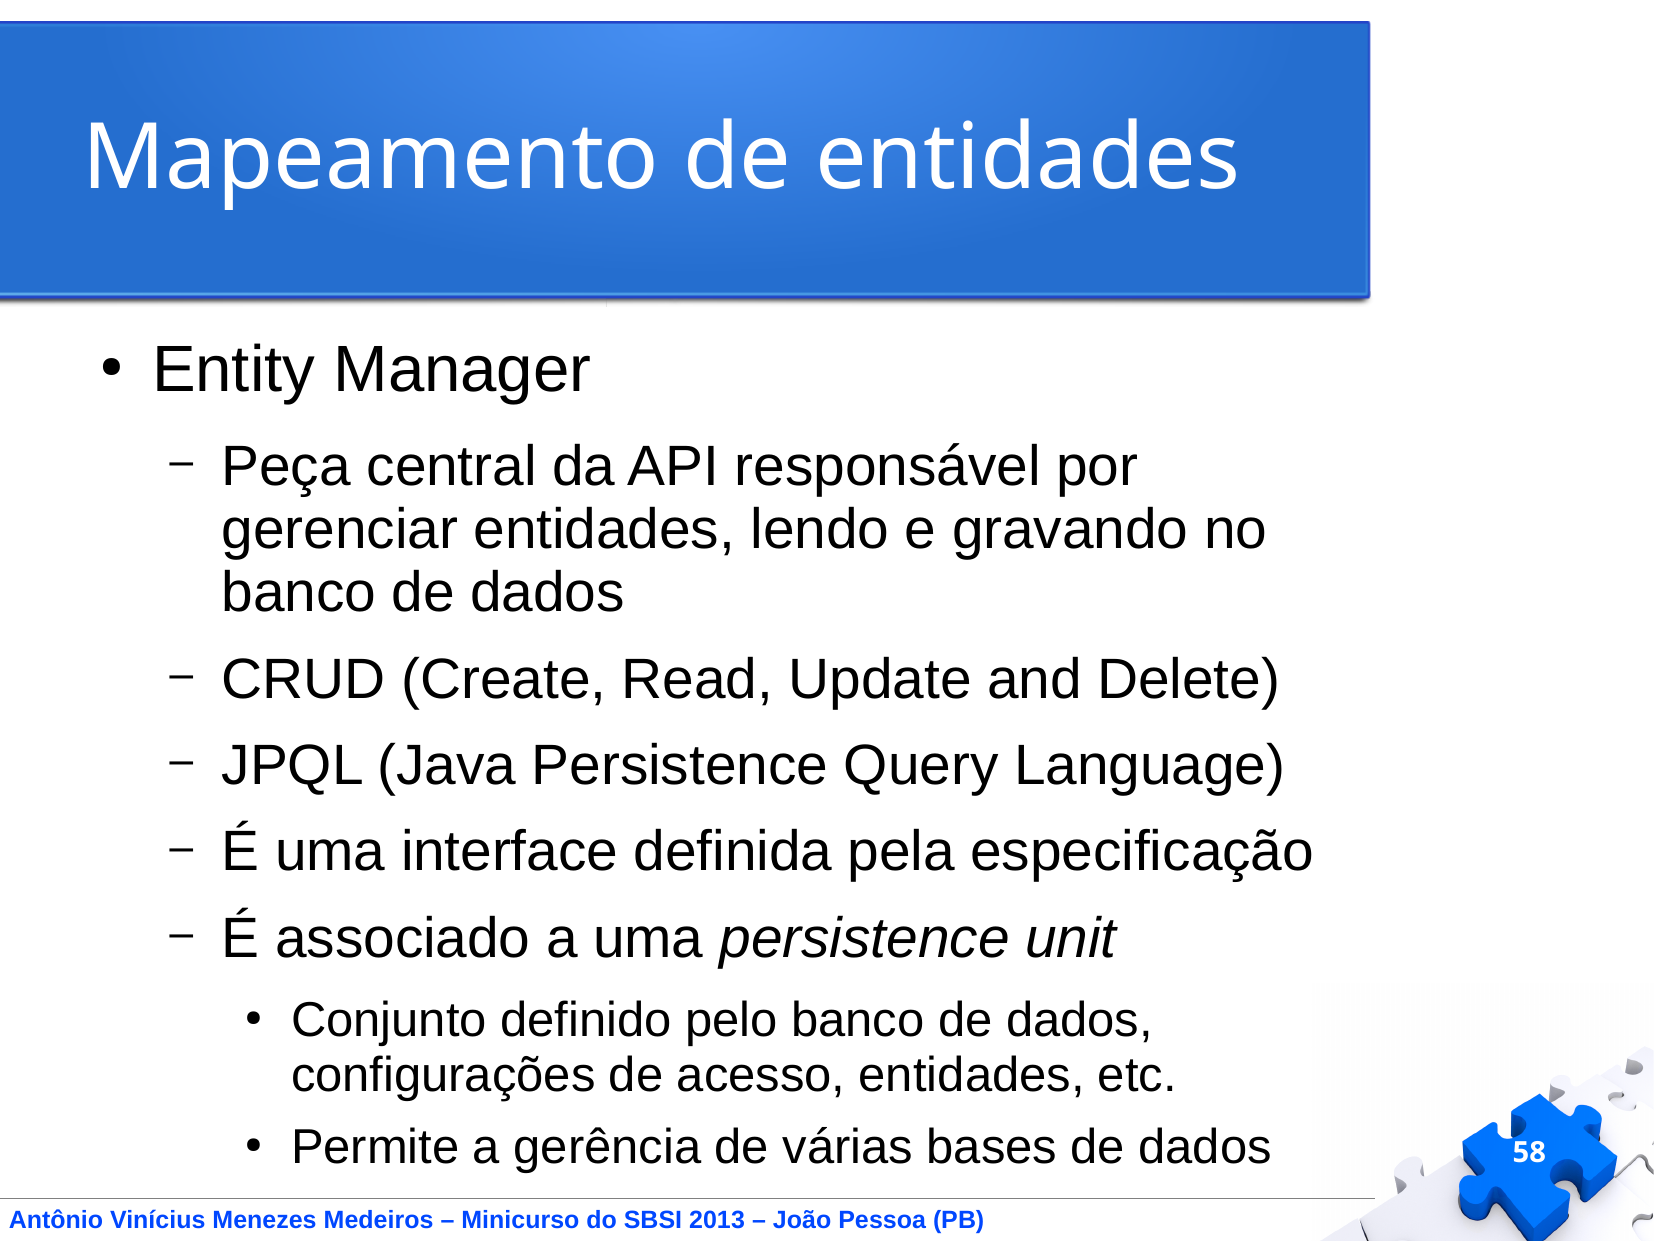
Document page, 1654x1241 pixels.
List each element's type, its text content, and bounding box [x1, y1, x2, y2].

picture [1311, 983, 1654, 1241]
title Mapeamento de entidades [82, 49, 1323, 257]
list Entity Manager Peça central da API responsável por gerenciar entidades, lendo e gravando no banco de dados CRUD (Create, Read, Update and Delete) JPQL (Java Persistence Query Language) É uma interface definida pela especificação É associado a uma persistence unit Conjunto definido pelo banco de dados, configurações de acesso, entidades, etc. Permite a gerência de várias bases de dados [82, 332, 1356, 1182]
picture [0, 21, 1375, 307]
